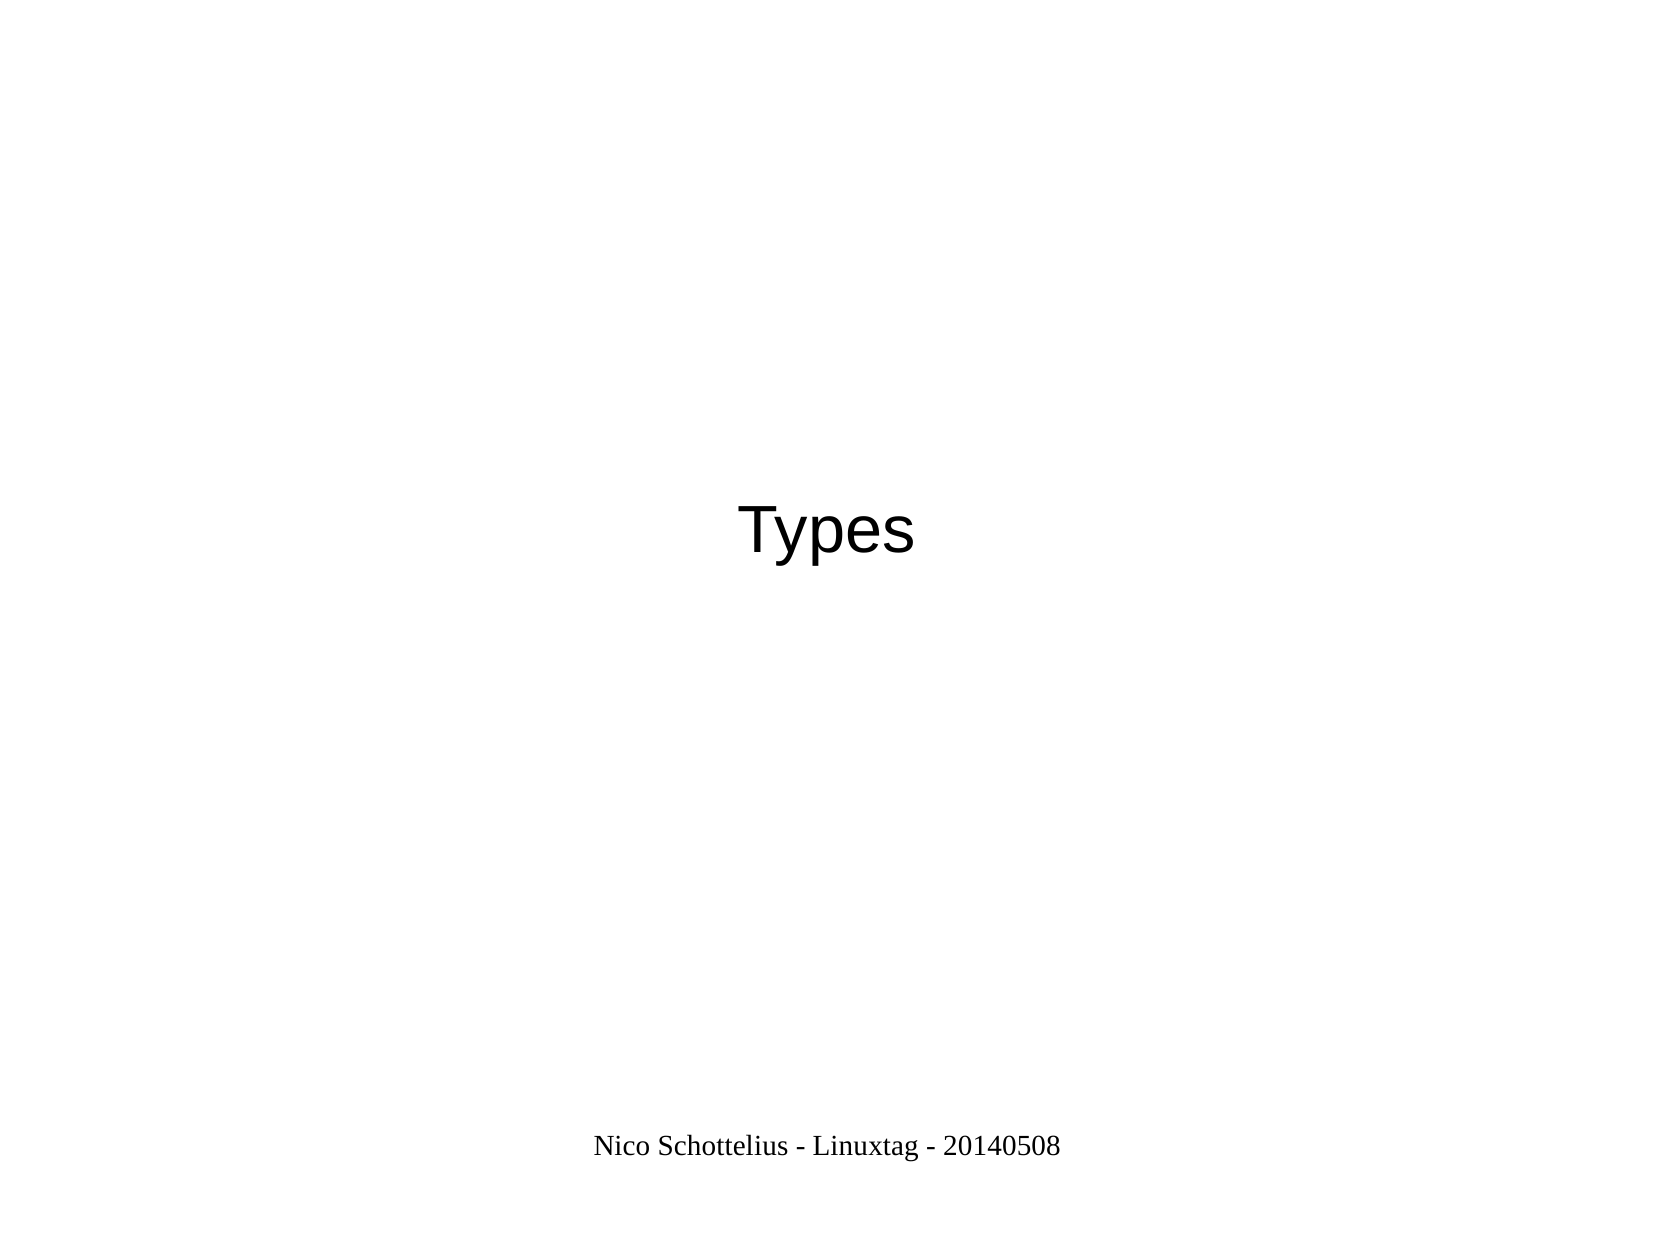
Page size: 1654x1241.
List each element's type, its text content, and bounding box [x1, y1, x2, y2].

subtitle Types [82, 49, 1571, 1010]
